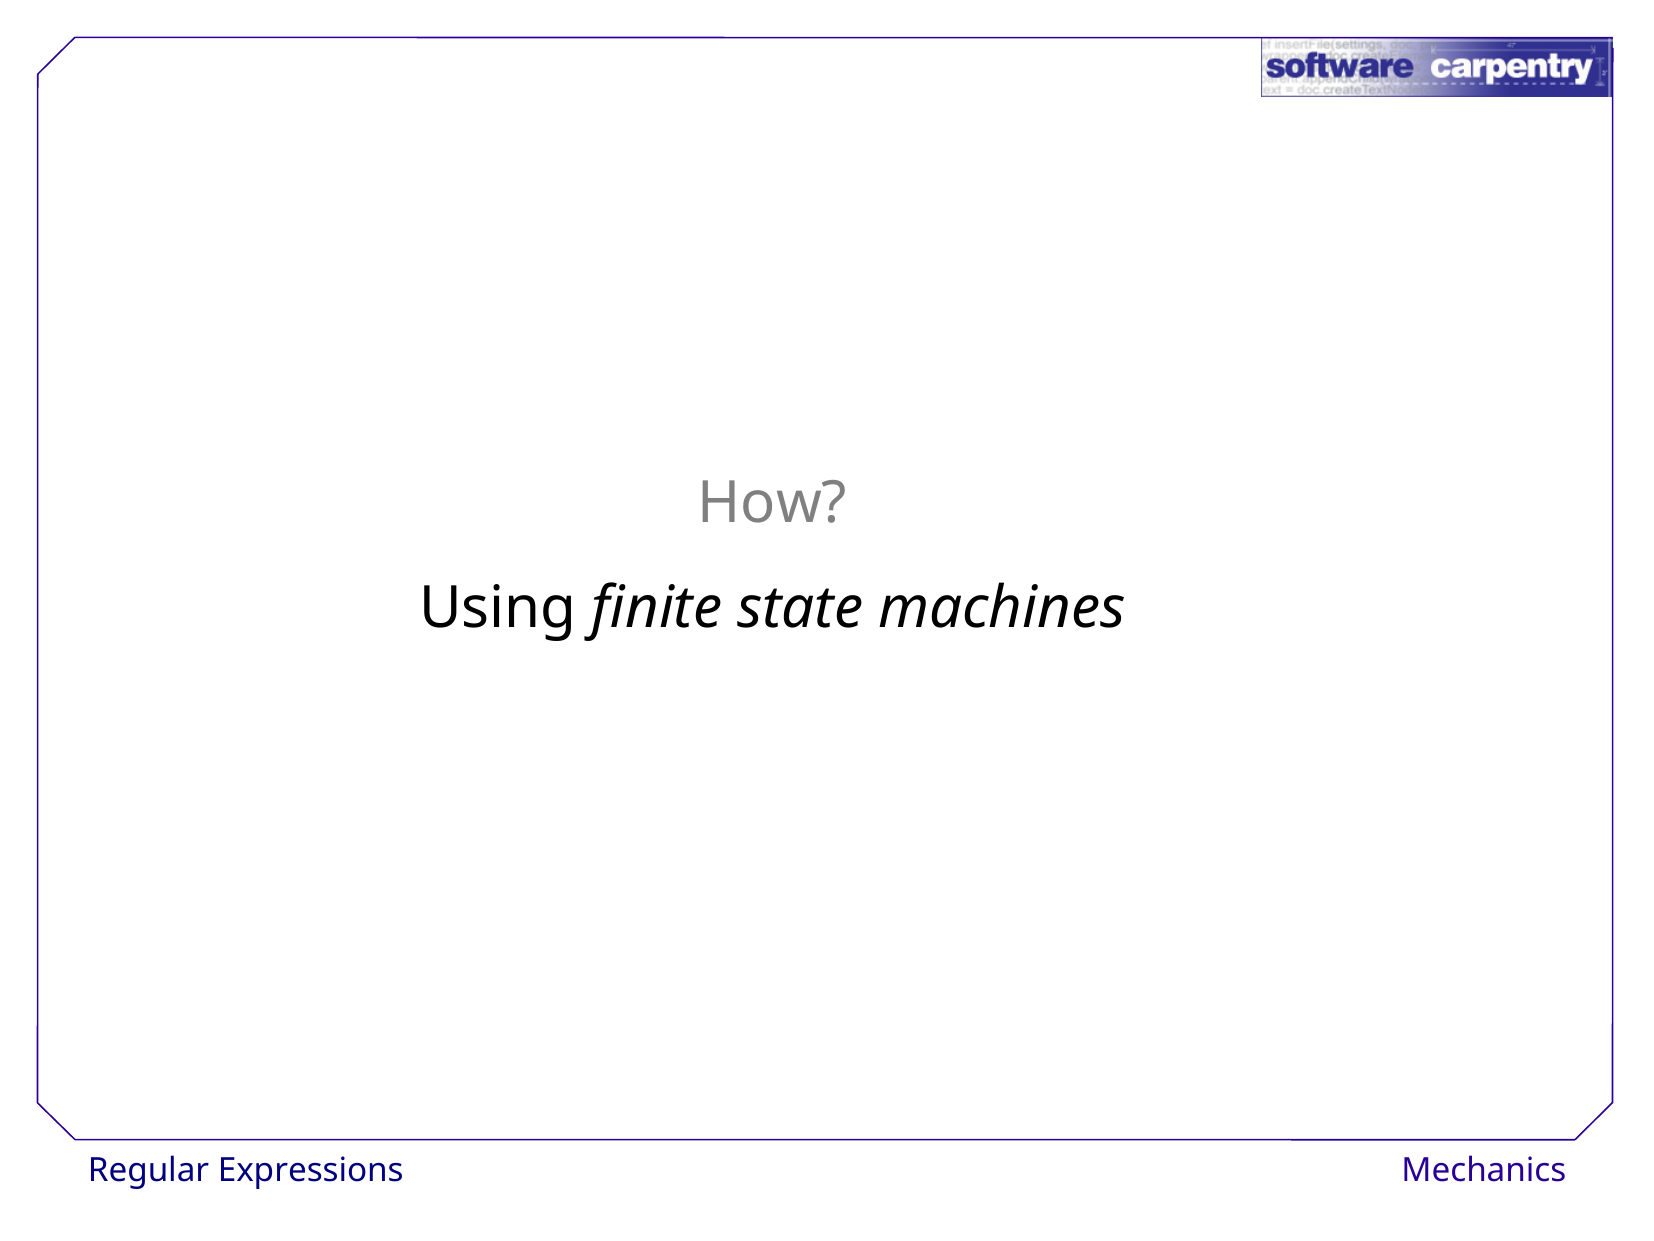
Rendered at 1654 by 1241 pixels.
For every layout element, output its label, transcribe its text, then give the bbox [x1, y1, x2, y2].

picture [1261, 39, 1613, 97]
text_box How? Using finite state machines [329, 421, 1216, 647]
